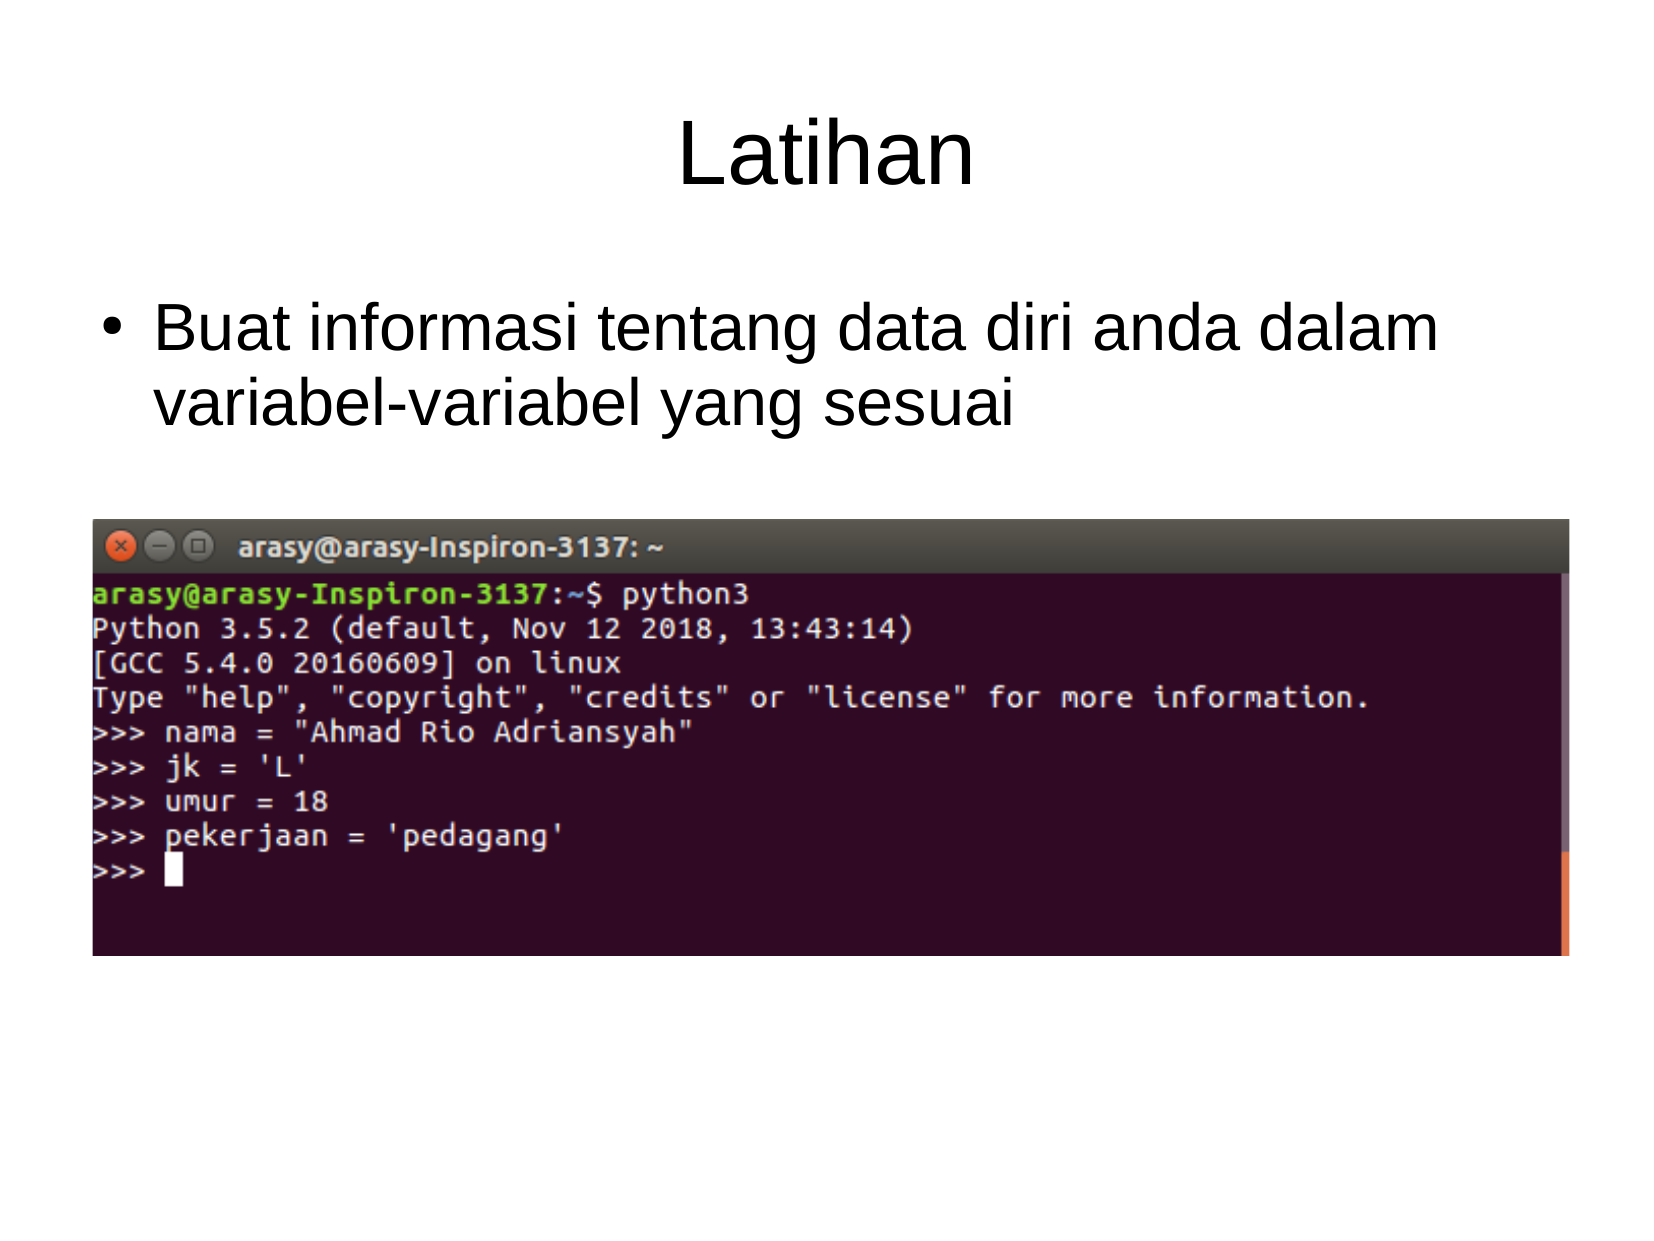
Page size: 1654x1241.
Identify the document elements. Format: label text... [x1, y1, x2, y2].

list Buat informasi tentang data diri anda dalam variabel-variabel yang sesuai [82, 290, 1571, 1010]
title Latihan [82, 49, 1571, 257]
picture [92, 519, 1570, 956]
